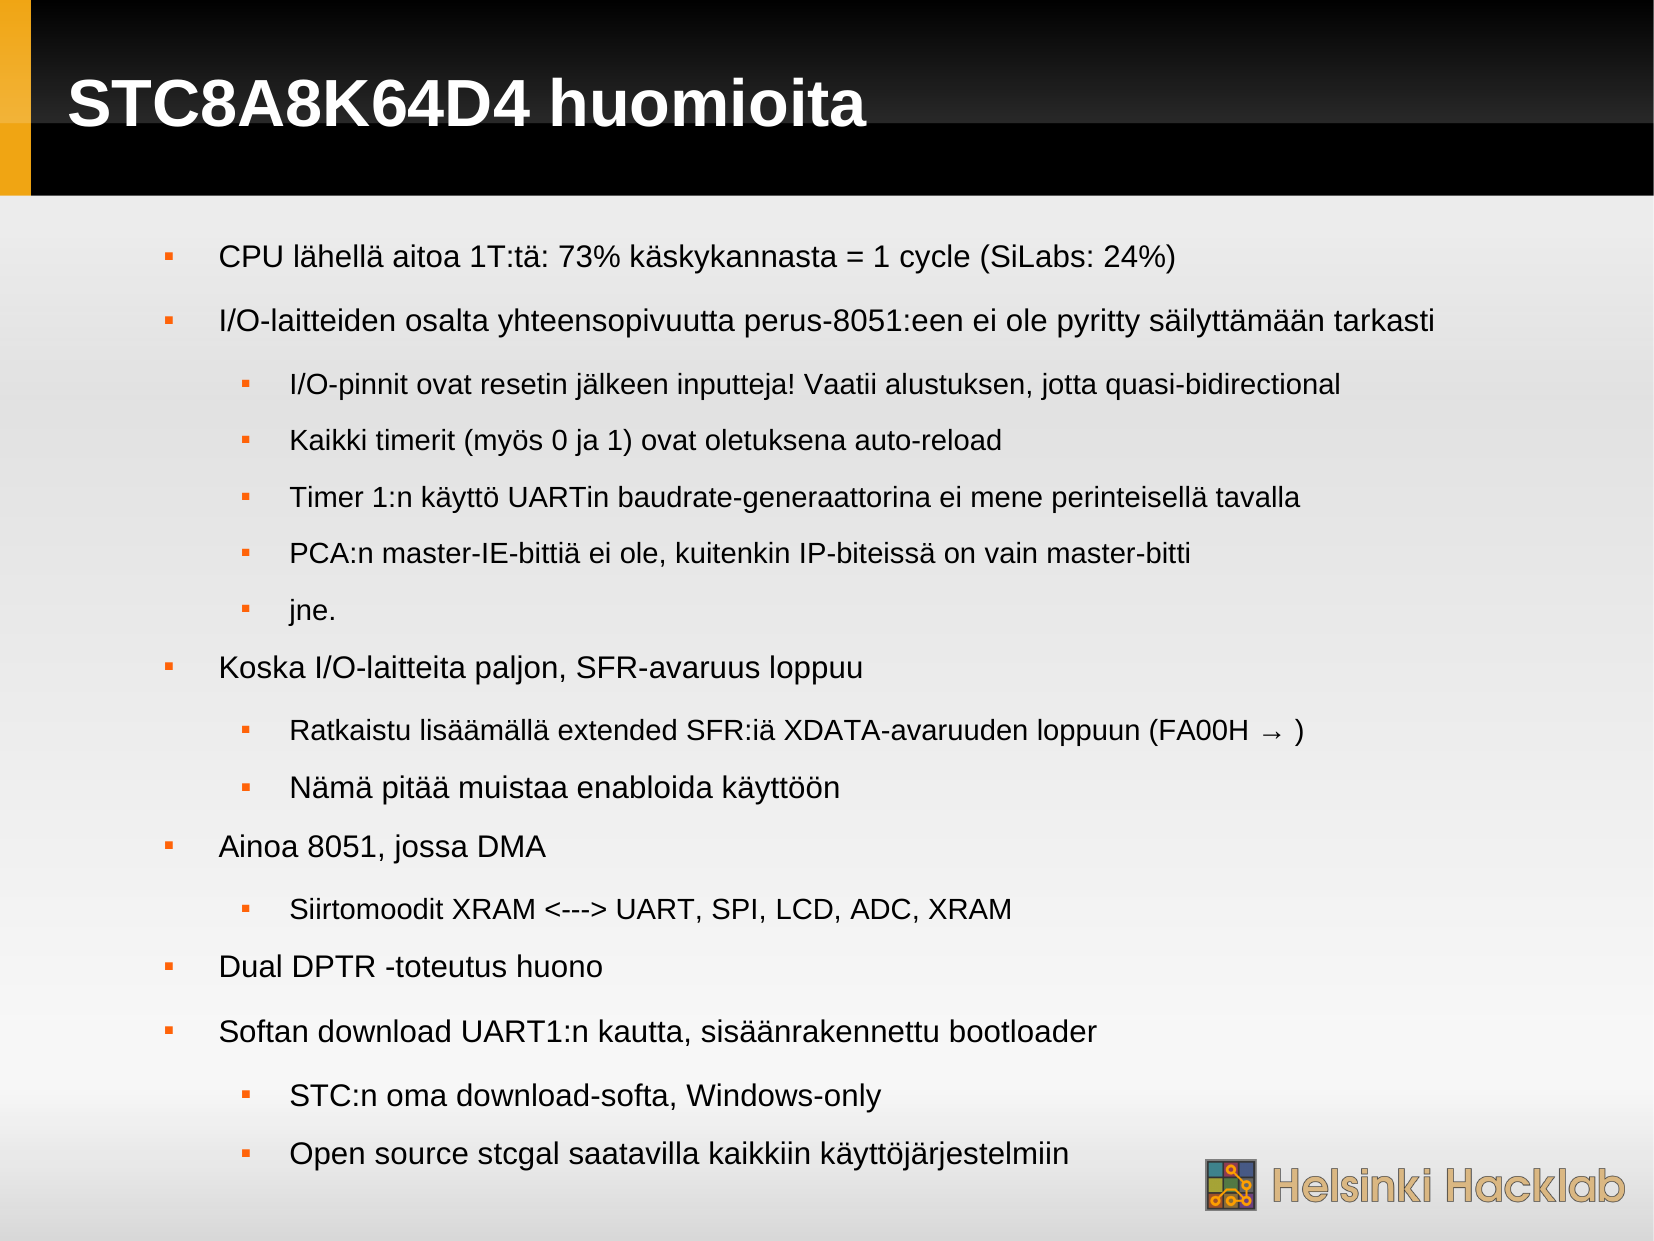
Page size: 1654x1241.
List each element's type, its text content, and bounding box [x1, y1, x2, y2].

list CPU lähellä aitoa 1T:tä: 73% käskykannasta = 1 cycle (SiLabs: 24%) I/O-laitteiden osalta yhteensopivuutta perus-8051:een ei ole pyritty säilyttämään tarkasti I/O-pinnit ovat resetin jälkeen inputteja! Vaatii alustuksen, jotta quasi-bidirectional Kaikki timerit (myös 0 ja 1) ovat oletuksena auto-reload Timer 1:n käyttö UARTin baudrate-generaattorina ei mene perinteisellä tavalla PCA:n master-IE-bittiä ei ole, kuitenkin IP-biteissä on vain master-bitti jne. Koska I/O-laitteita paljon, SFR-avaruus loppuu Ratkaistu lisäämällä extended SFR:iä XDATA-avaruuden loppuun (FA00H → ) Nämä pitää muistaa enabloida käyttöön Ainoa 8051, jossa DMA Siirtomoodit XRAM <---> UART, SPI, LCD, ADC, XRAM Dual DPTR -toteutus huono Softan download UART1:n kautta, sisäänrakennettu bootloader STC:n oma download-softa, Windows-only Open source stcgal saatavilla kaikkiin käyttöjärjestelmiin [147, 239, 1536, 1230]
title STC8A8K64D4 huomioita [67, 0, 1556, 208]
picture [0, 0, 1654, 1241]
